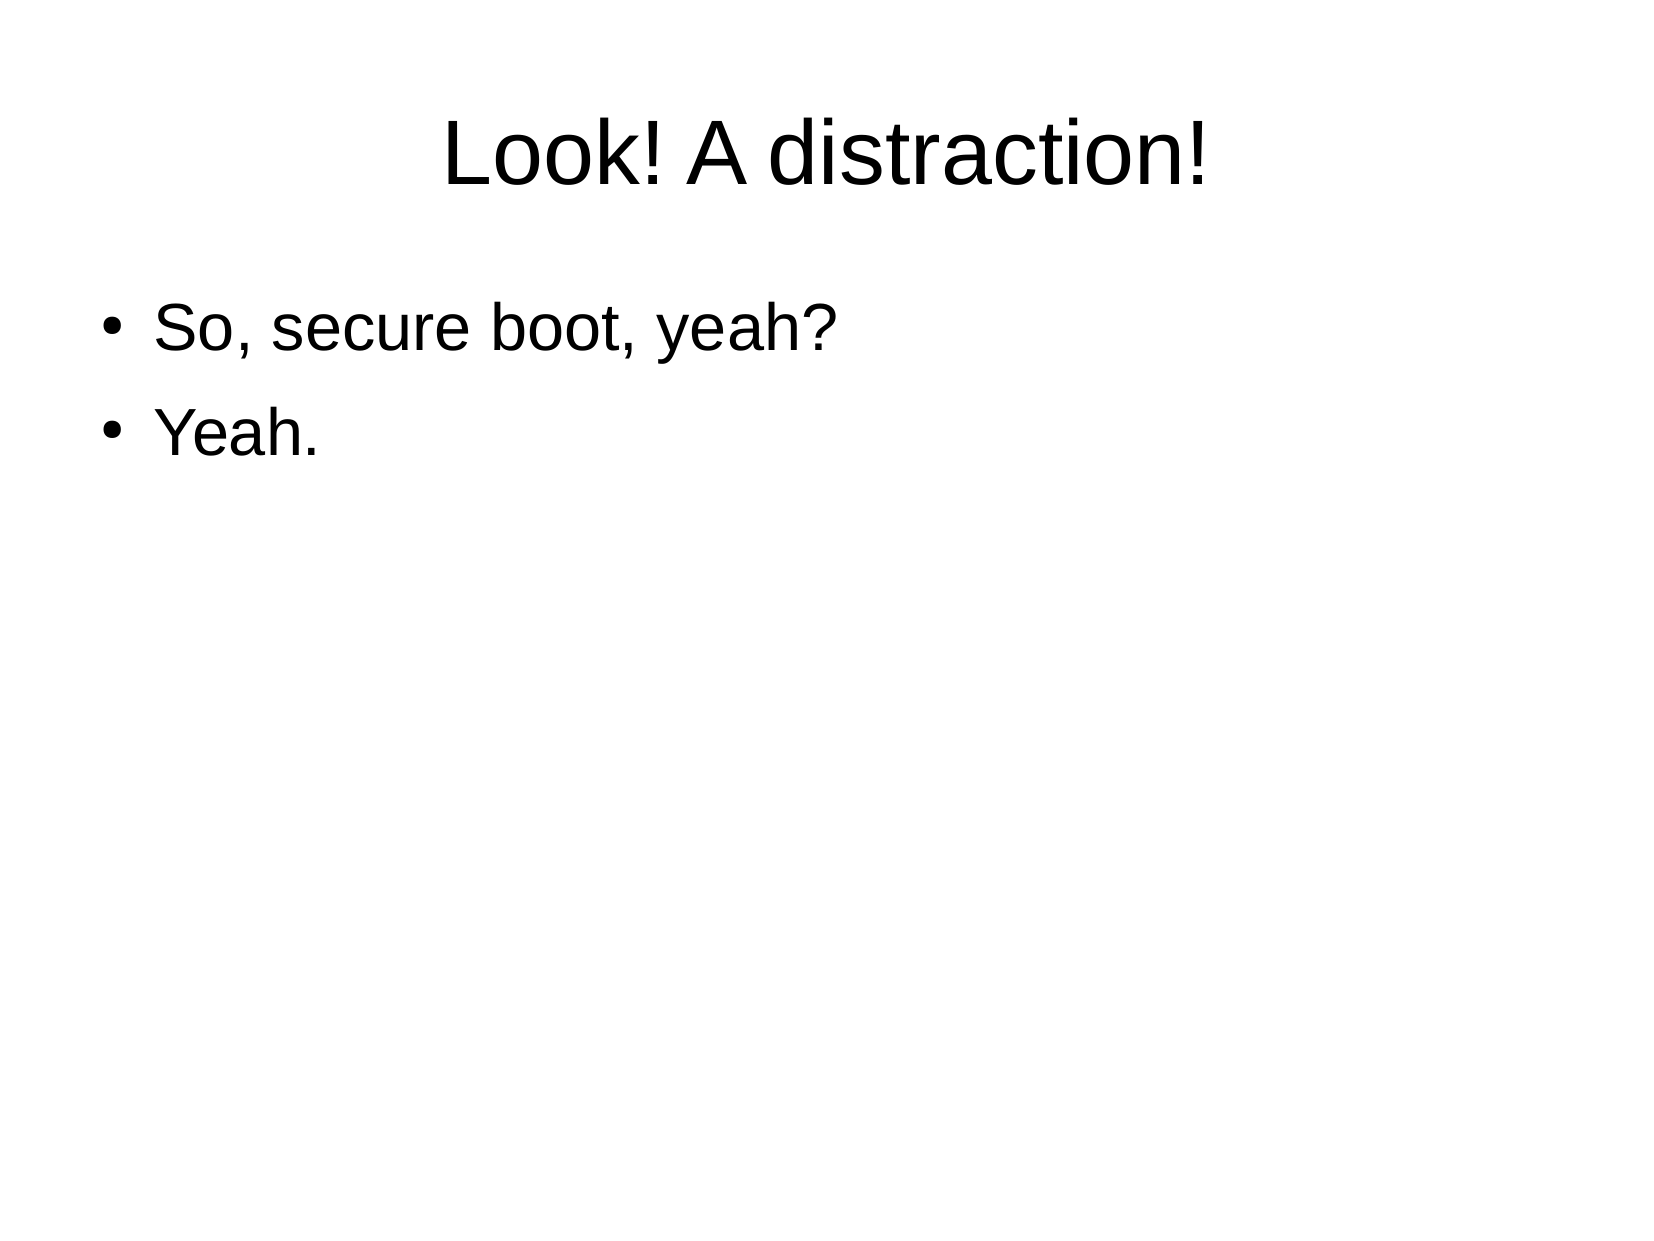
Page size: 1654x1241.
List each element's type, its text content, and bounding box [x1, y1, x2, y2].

title Look! A distraction! [82, 49, 1571, 257]
list So, secure boot, yeah? Yeah. [82, 290, 1571, 1109]
